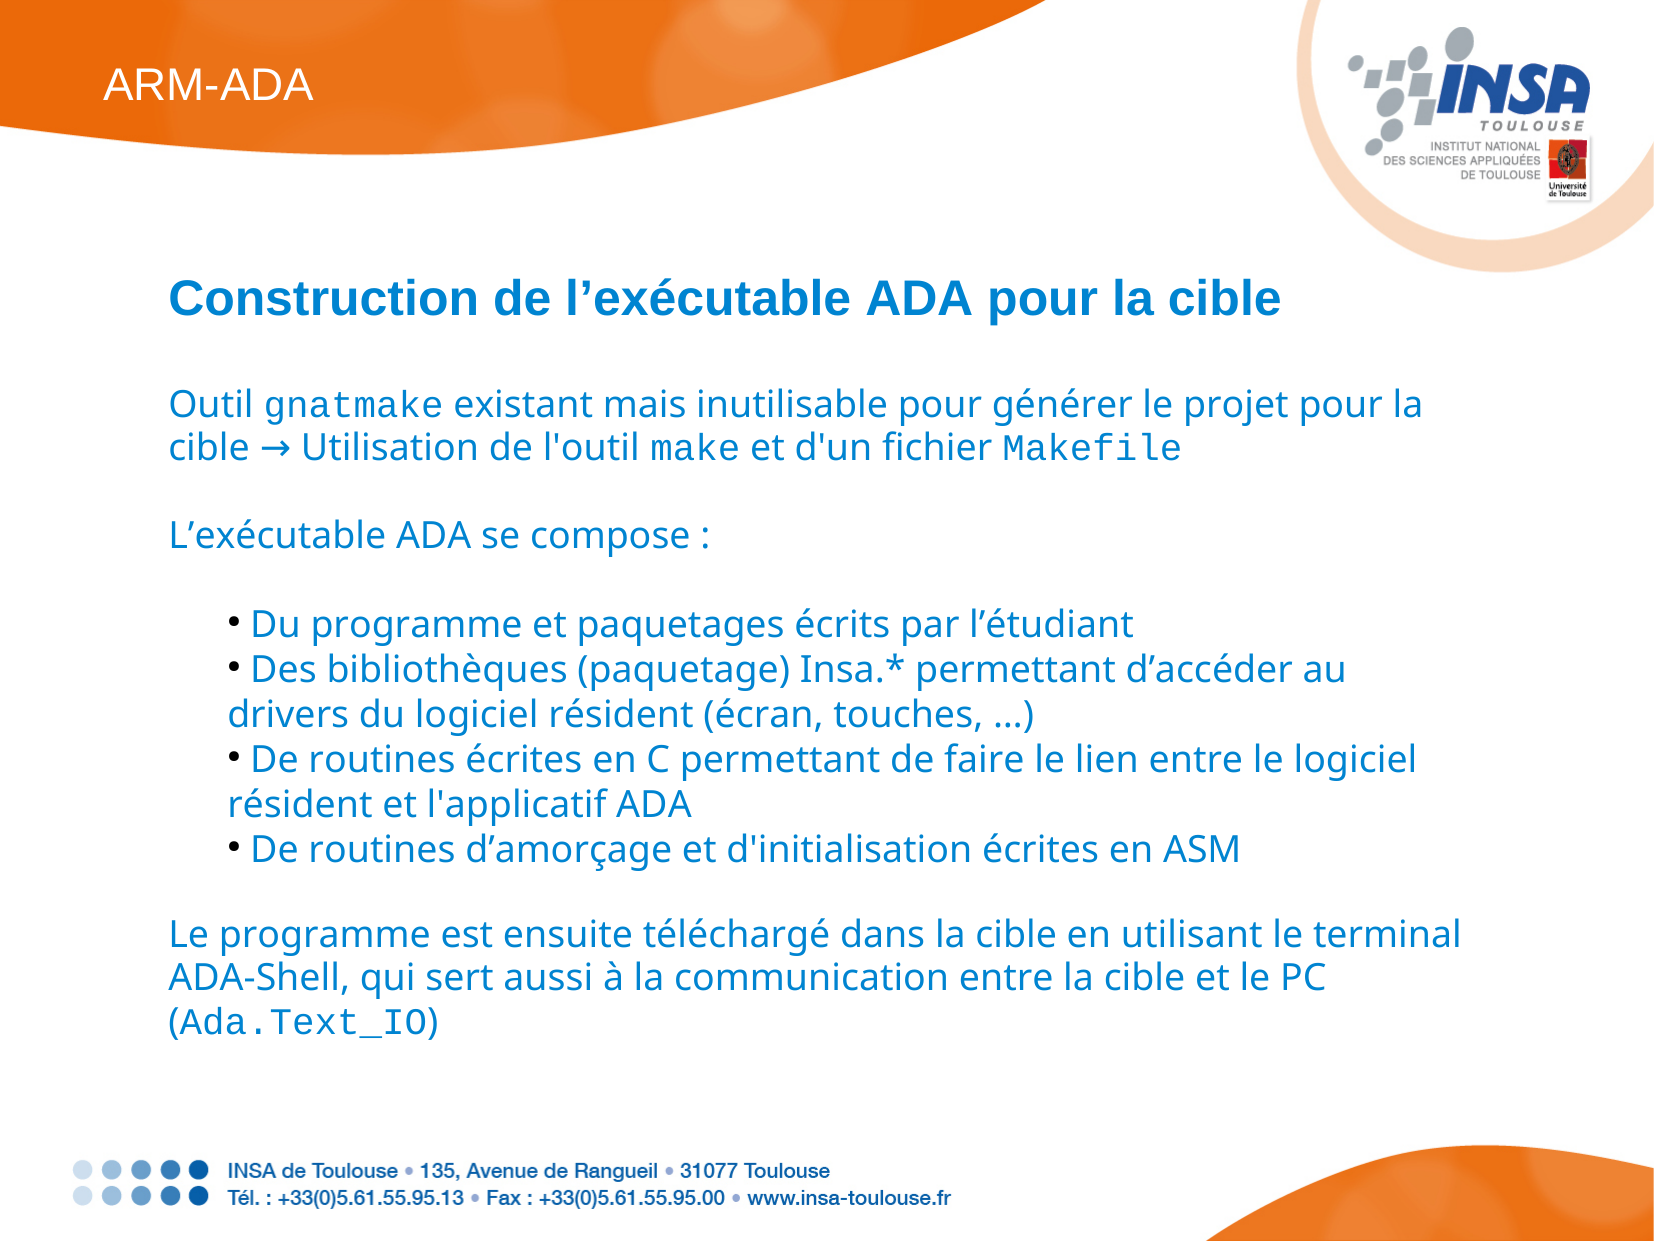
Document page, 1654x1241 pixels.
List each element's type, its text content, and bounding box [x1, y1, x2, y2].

picture [0, 0, 1654, 1241]
text_box Construction de l’exécutable ADA pour la cible Outil gnatmake existant mais inutilisable pour générer le projet pour la cible → Utilisation de l'outil make et d'un fichier Makefile L’exécutable ADA se compose : Du programme et paquetages écrits par l’étudiant Des bibliothèques (paquetage) Insa.* permettant d’accéder au drivers du logiciel résident (écran, touches, …) De routines écrites en C permettant de faire le lien entre le logiciel résident et l'applicatif ADA De routines d’amorçage et d'initialisation écrites en ASM Le programme est ensuite téléchargé dans la cible en utilisant le terminal ADA-Shell, qui sert aussi à la communication entre la cible et le PC (Ada.Text_IO) [153, 259, 1489, 1099]
text_box ARM-ADA [88, 47, 709, 114]
